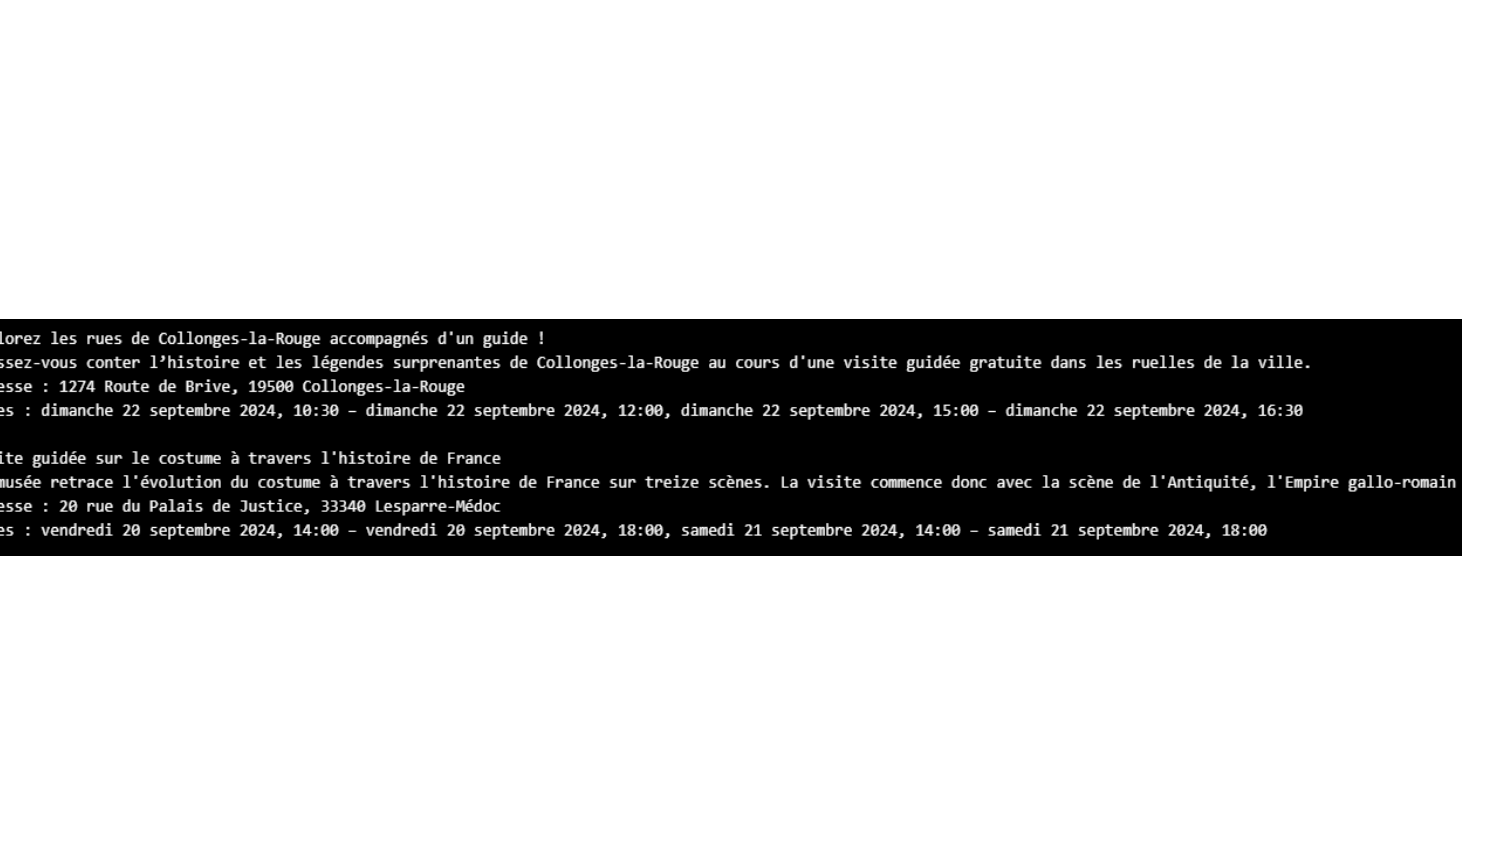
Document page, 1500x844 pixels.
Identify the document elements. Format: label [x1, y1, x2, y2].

picture [0, 319, 1462, 556]
